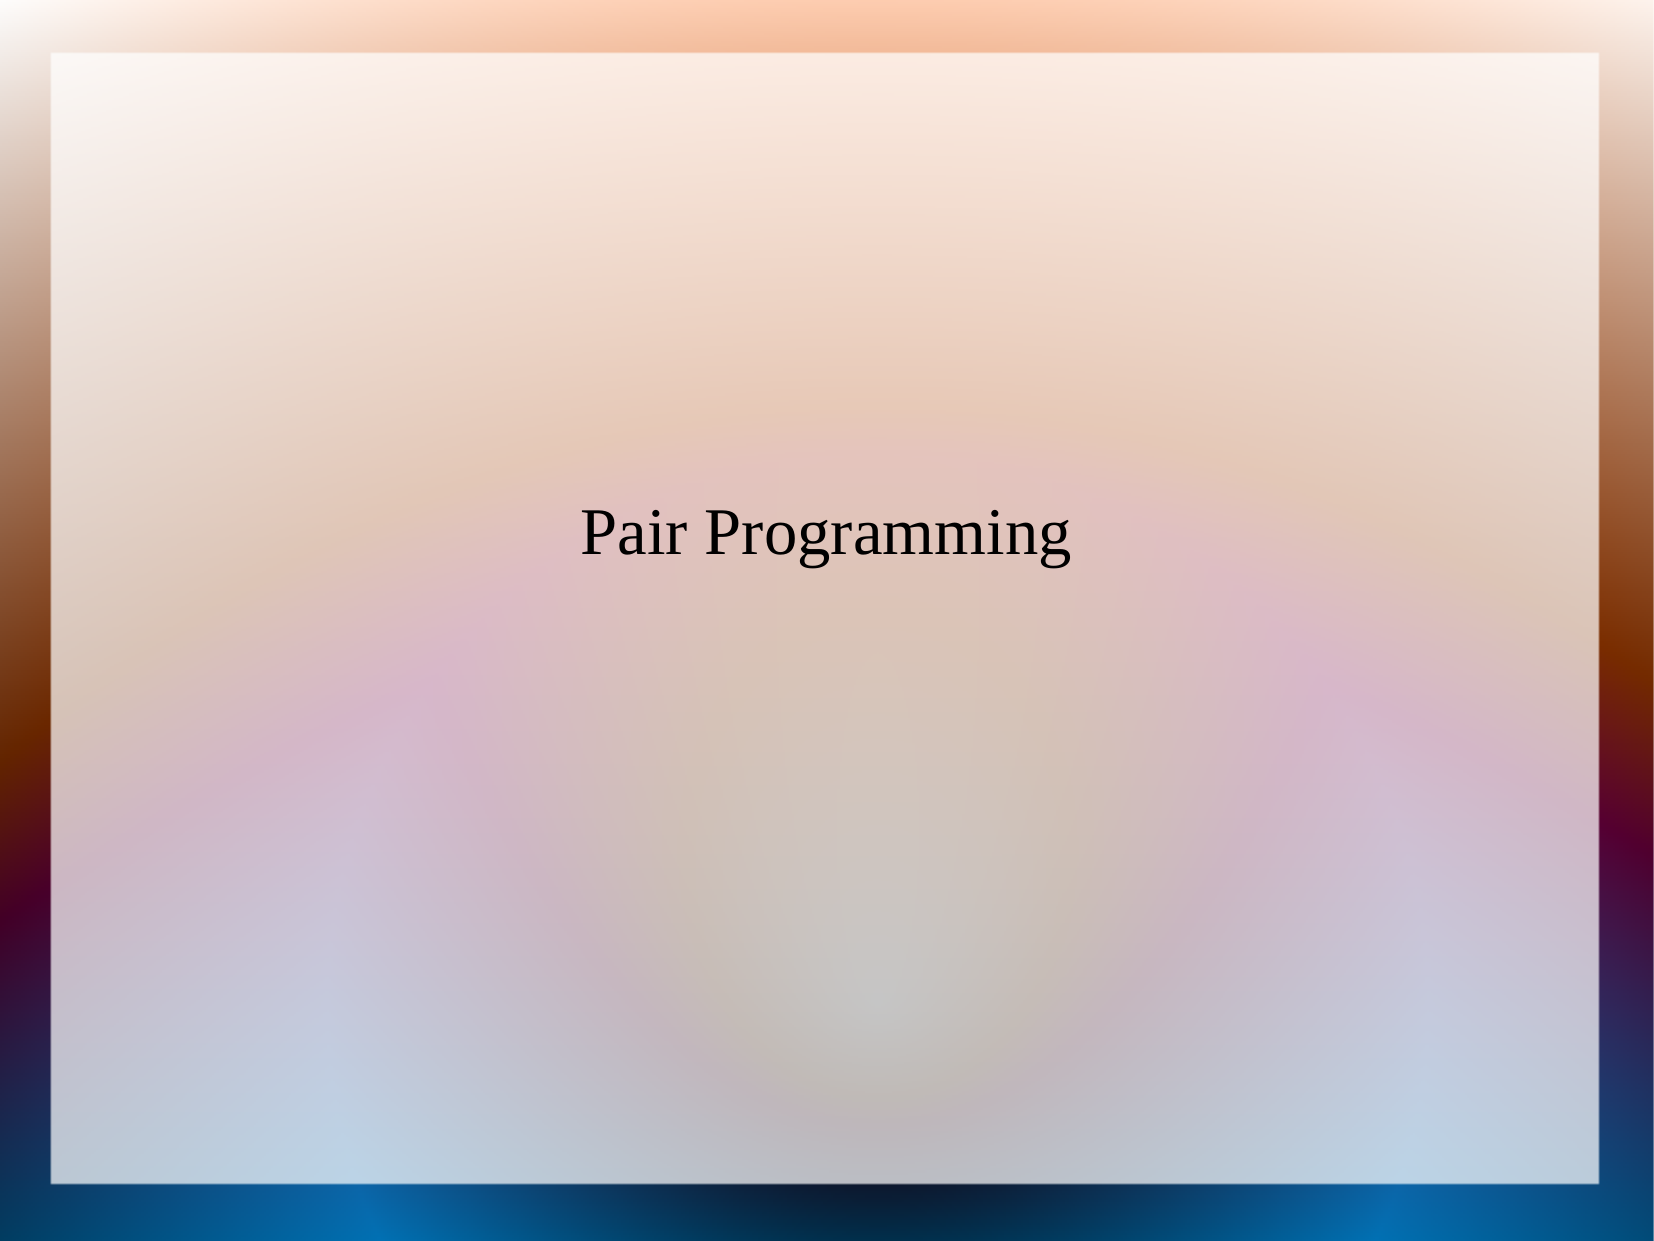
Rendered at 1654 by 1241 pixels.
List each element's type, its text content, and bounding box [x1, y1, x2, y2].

subtitle Pair Programming [82, 55, 1571, 1010]
picture [0, 0, 1654, 1241]
